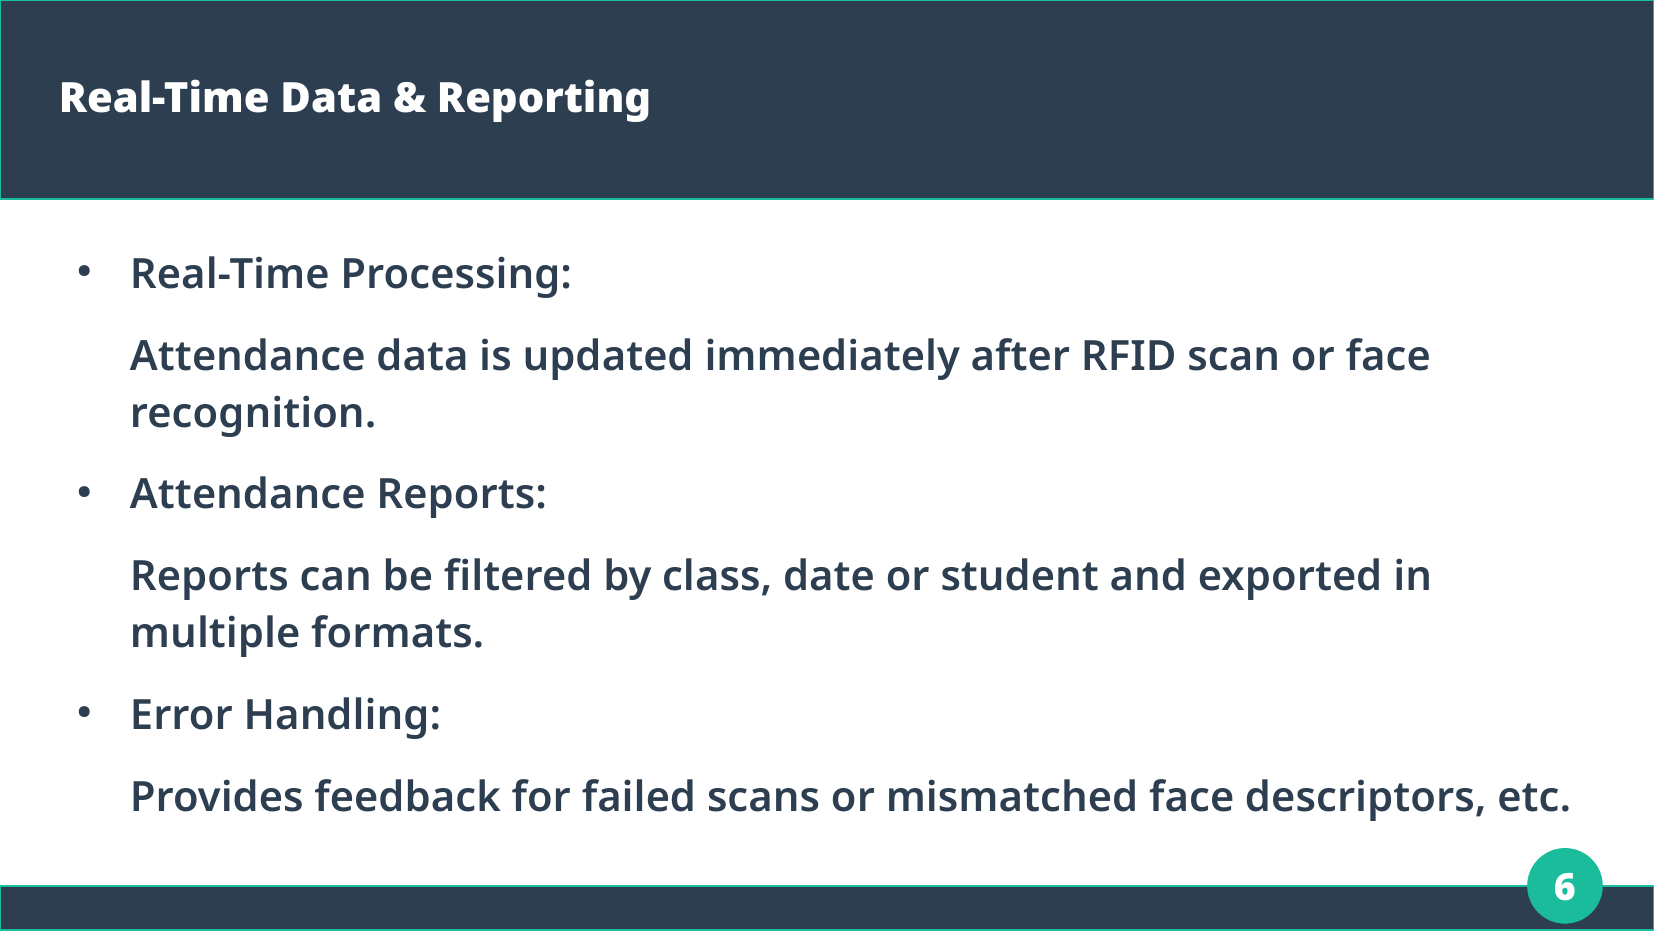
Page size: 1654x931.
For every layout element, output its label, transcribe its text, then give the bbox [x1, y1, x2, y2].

title Real-Time Data & Reporting [59, 37, 1595, 155]
list Real-Time Processing: Attendance data is updated immediately after RFID scan or face recognition. Attendance Reports: Reports can be filtered by class, date or student and exported in multiple formats. Error Handling: Provides feedback for failed scans or mismatched face descriptors, etc. [59, 243, 1595, 864]
